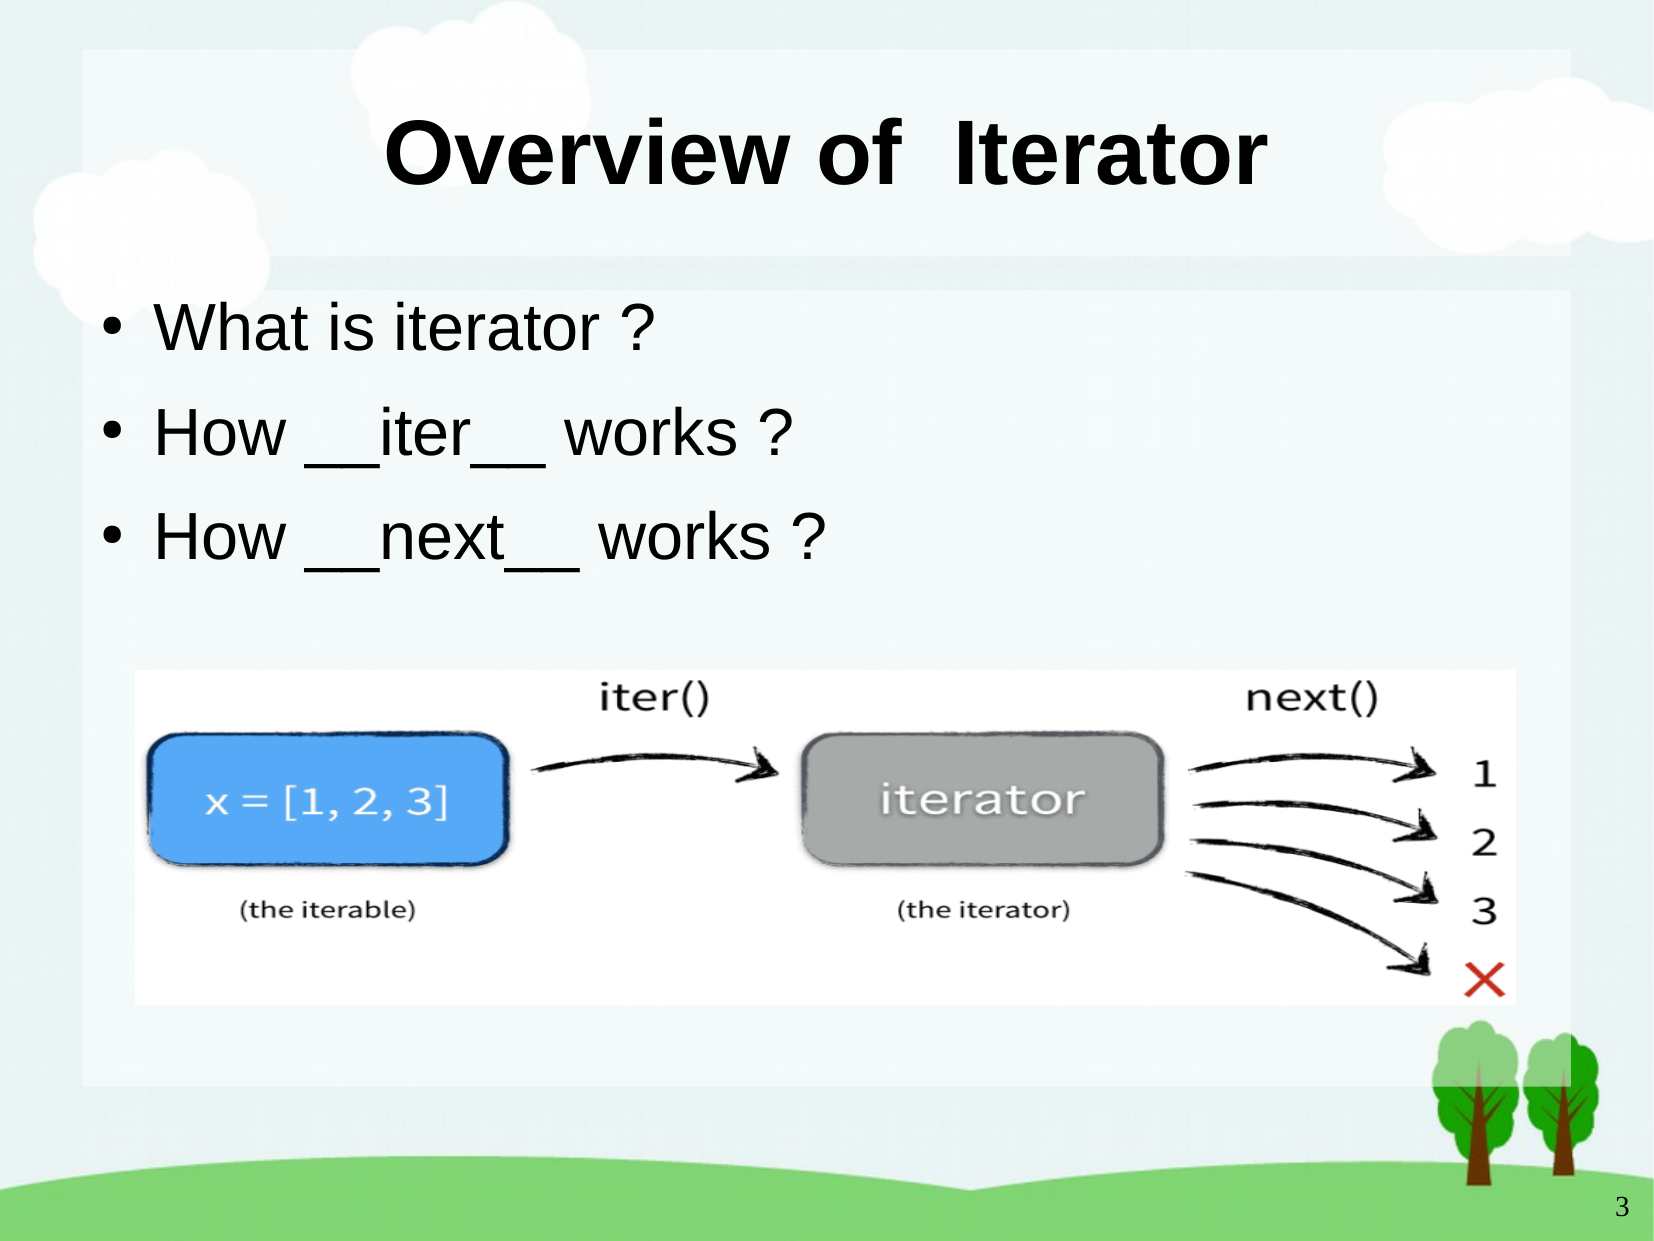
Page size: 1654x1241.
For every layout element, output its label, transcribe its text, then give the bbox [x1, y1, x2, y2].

picture [0, 0, 1654, 1241]
list What is iterator ? How __iter__ works ? How __next__ works ? [82, 290, 1571, 1087]
title Overview of Iterator [82, 49, 1571, 257]
